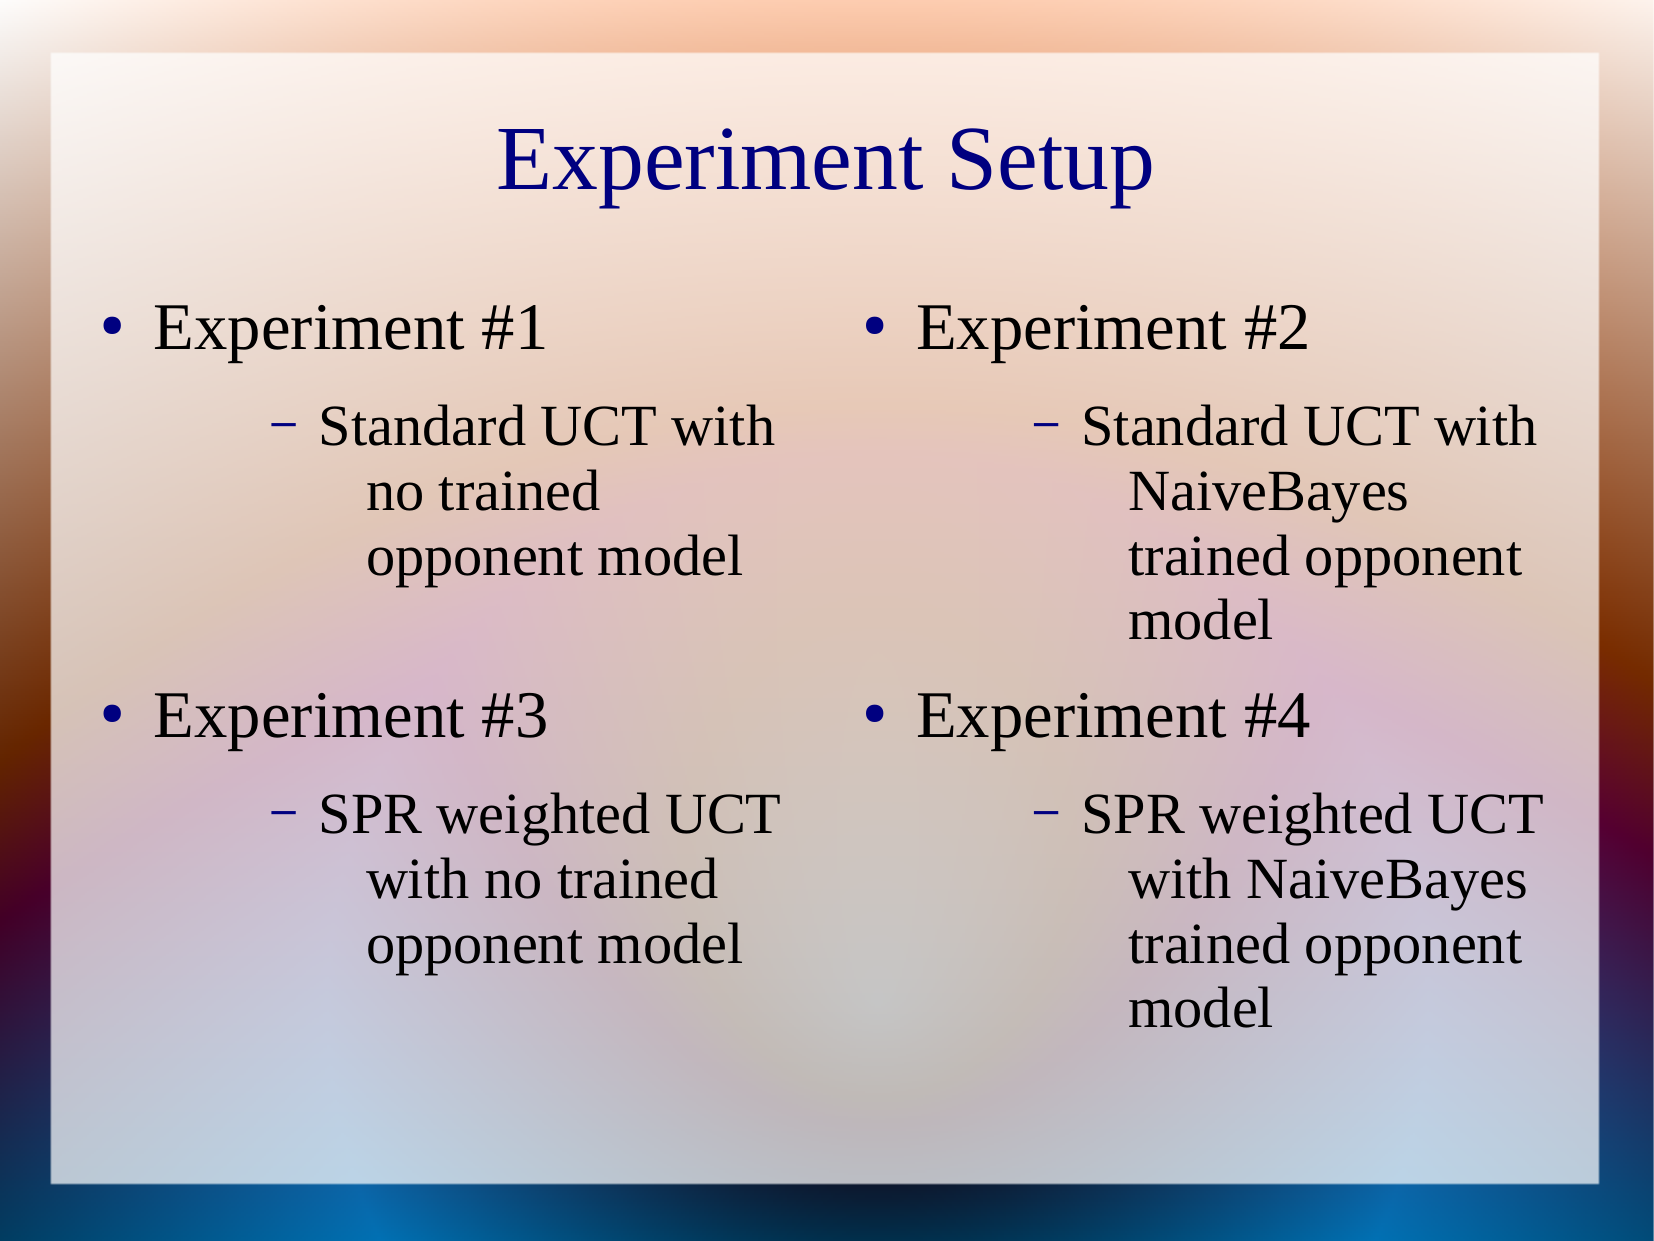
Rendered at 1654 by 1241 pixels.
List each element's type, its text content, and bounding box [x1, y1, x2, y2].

title Experiment Setup [82, 55, 1571, 263]
list Experiment #2 Standard UCT with NaiveBayes trained opponent model [845, 290, 1572, 656]
list Experiment #3 SPR weighted UCT with no trained opponent model [82, 678, 809, 1033]
list Experiment #4 SPR weighted UCT with NaiveBayes trained opponent model [845, 678, 1572, 1044]
picture [0, 0, 1654, 1241]
list Experiment #1 Standard UCT with no trained opponent model [82, 290, 809, 645]
